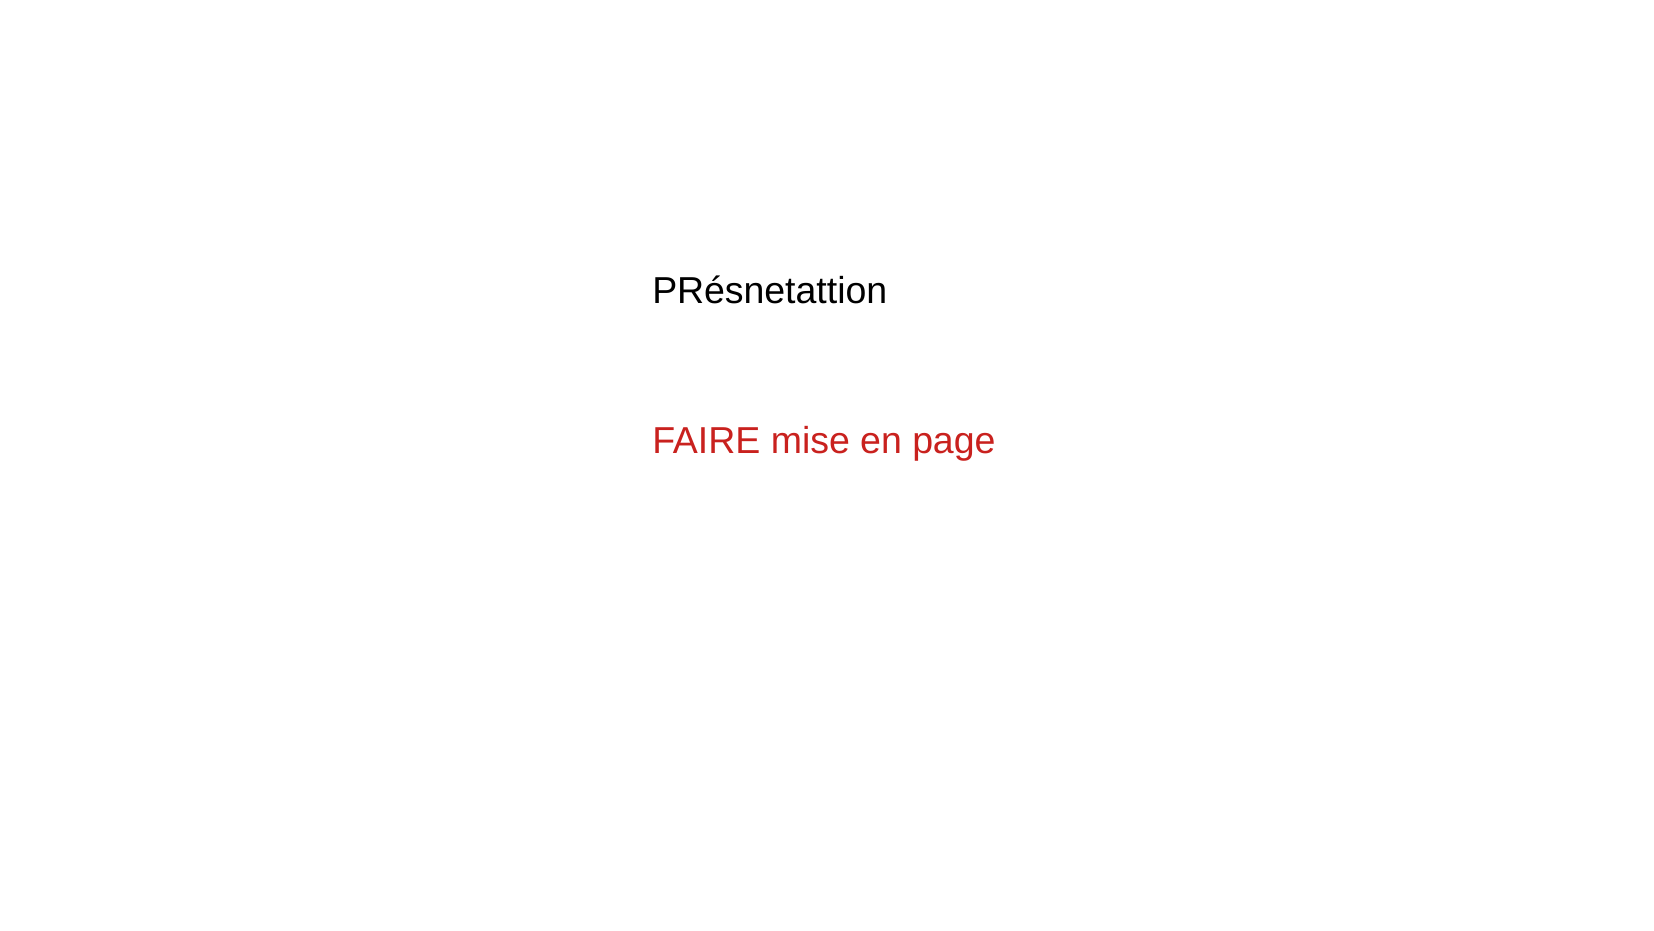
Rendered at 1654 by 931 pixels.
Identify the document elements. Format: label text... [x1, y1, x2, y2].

text_box FAIRE mise en page [637, 412, 1238, 470]
text_box PRésnetattion [637, 262, 1238, 320]
